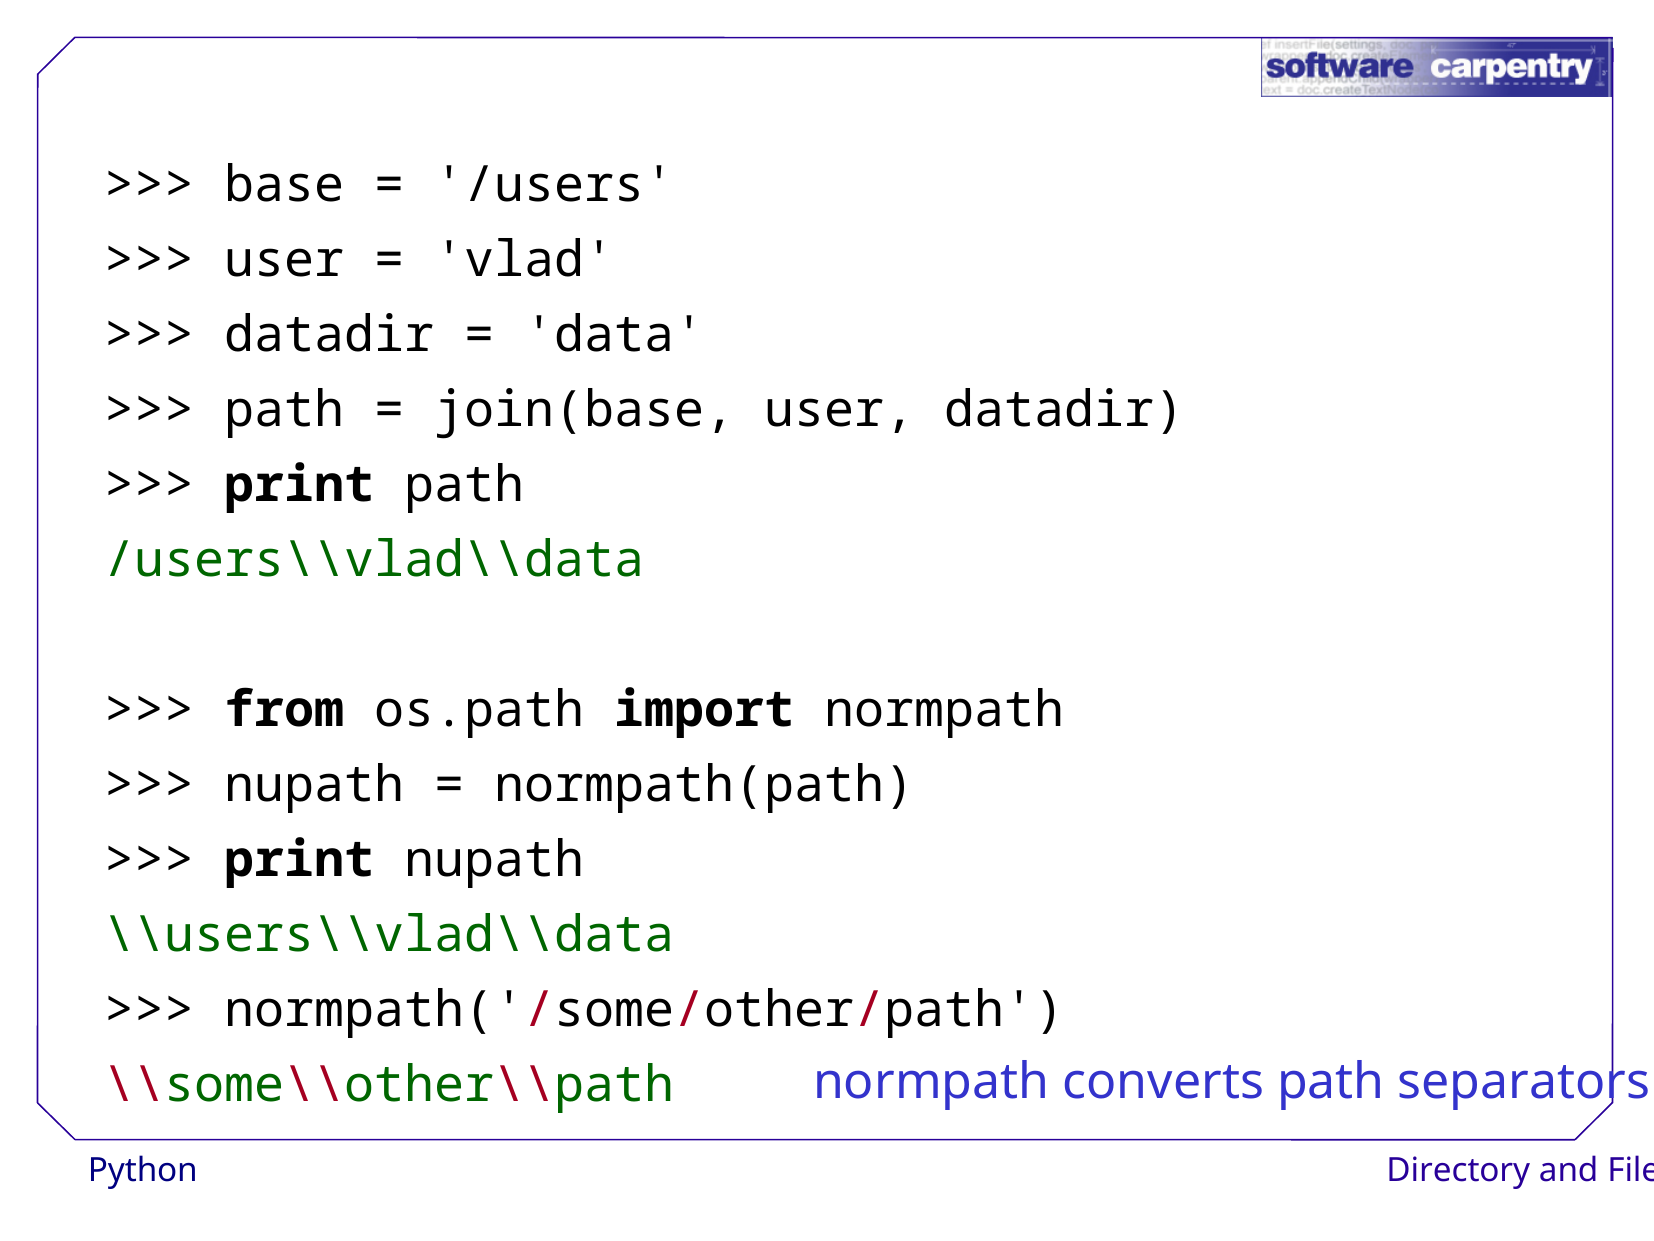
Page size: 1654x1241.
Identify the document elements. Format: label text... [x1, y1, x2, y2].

picture [1261, 39, 1613, 97]
text_box >>> base = '/users' >>> user = 'vlad' >>> datadir = 'data' >>> path = join(base, user, datadir) >>> print path /users\\vlad\\data >>> from os.path import normpath >>> nupath = normpath(path) >>> print nupath \\users\\vlad\\data >>> normpath('/some/other/path') \\some\\other\\path [89, 128, 1512, 1037]
text_box normpath converts path separators [798, 1026, 1517, 1121]
